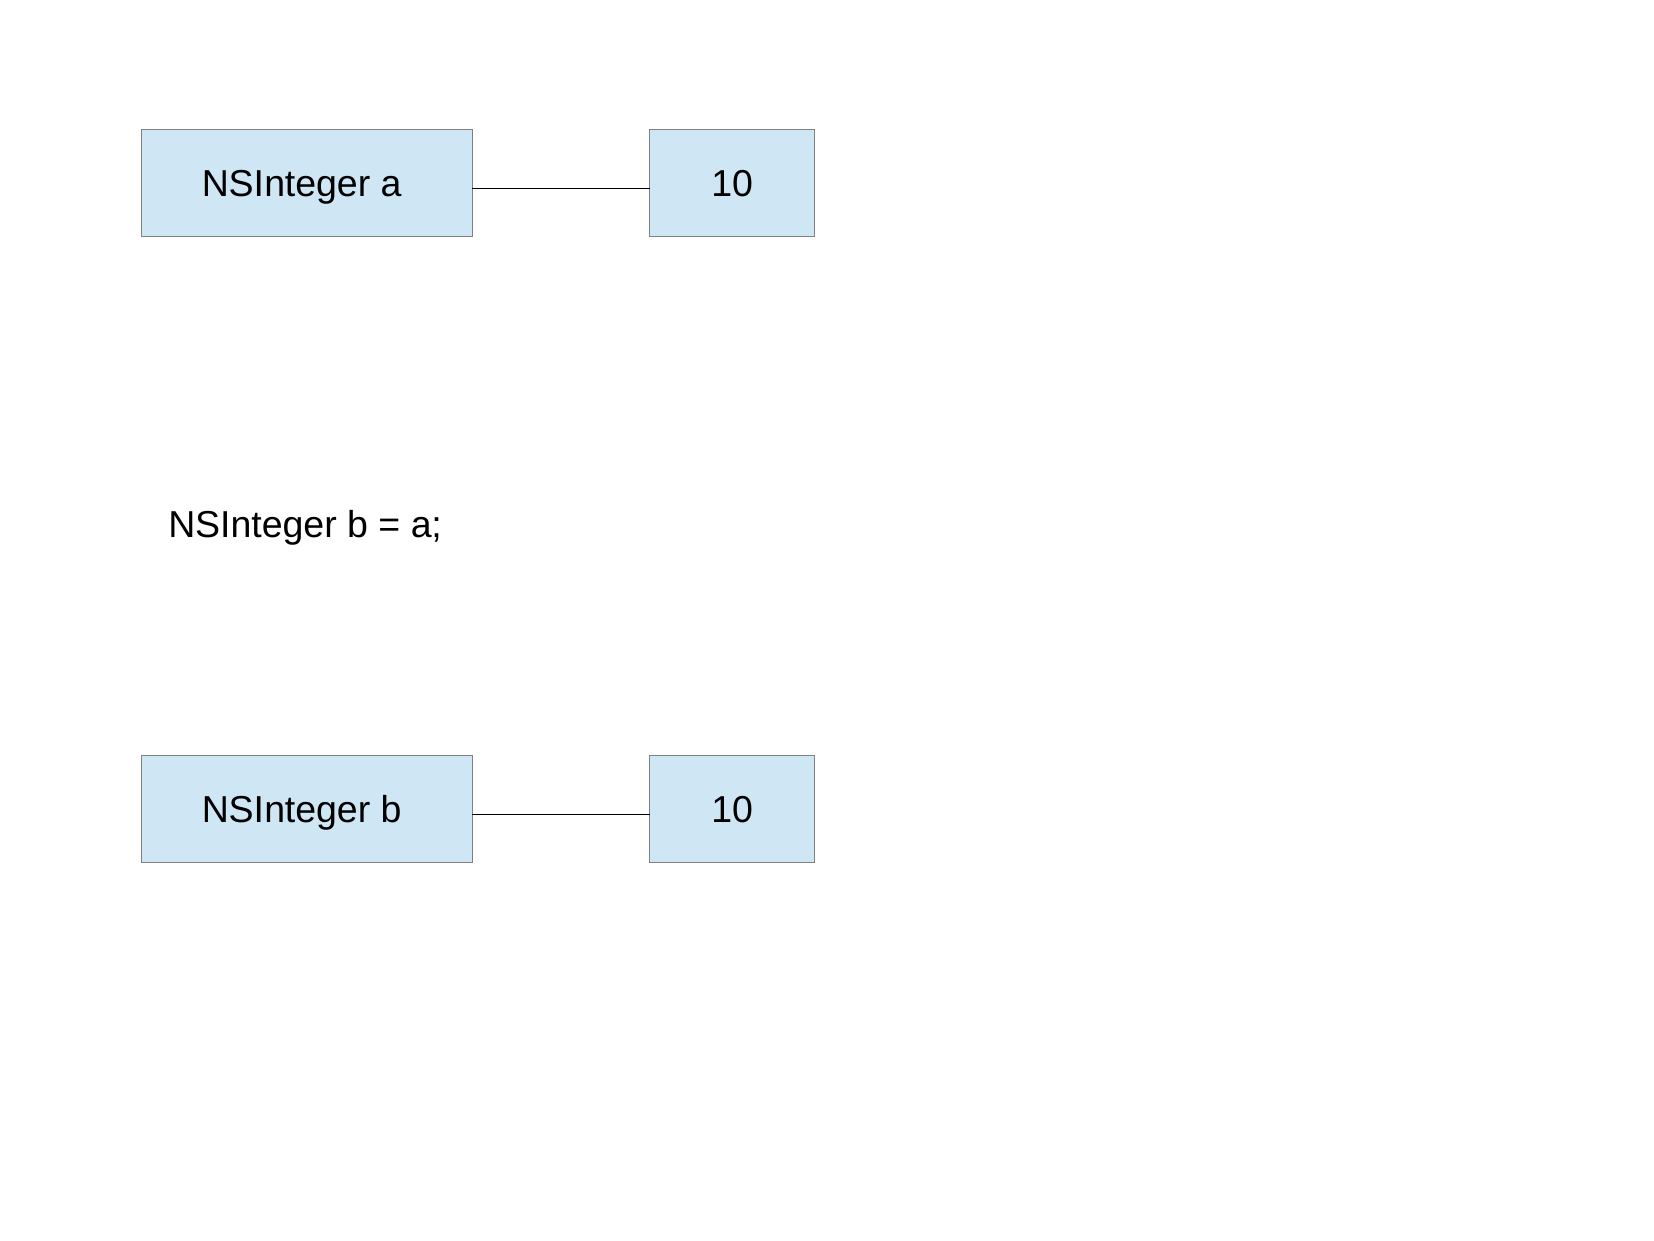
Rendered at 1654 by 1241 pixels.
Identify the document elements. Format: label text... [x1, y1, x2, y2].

text_box NSInteger b [141, 755, 473, 863]
text_box 10 [649, 129, 815, 237]
text_box NSInteger a [141, 129, 473, 237]
text_box NSInteger b = a; [153, 496, 458, 553]
text_box 10 [649, 755, 815, 863]
